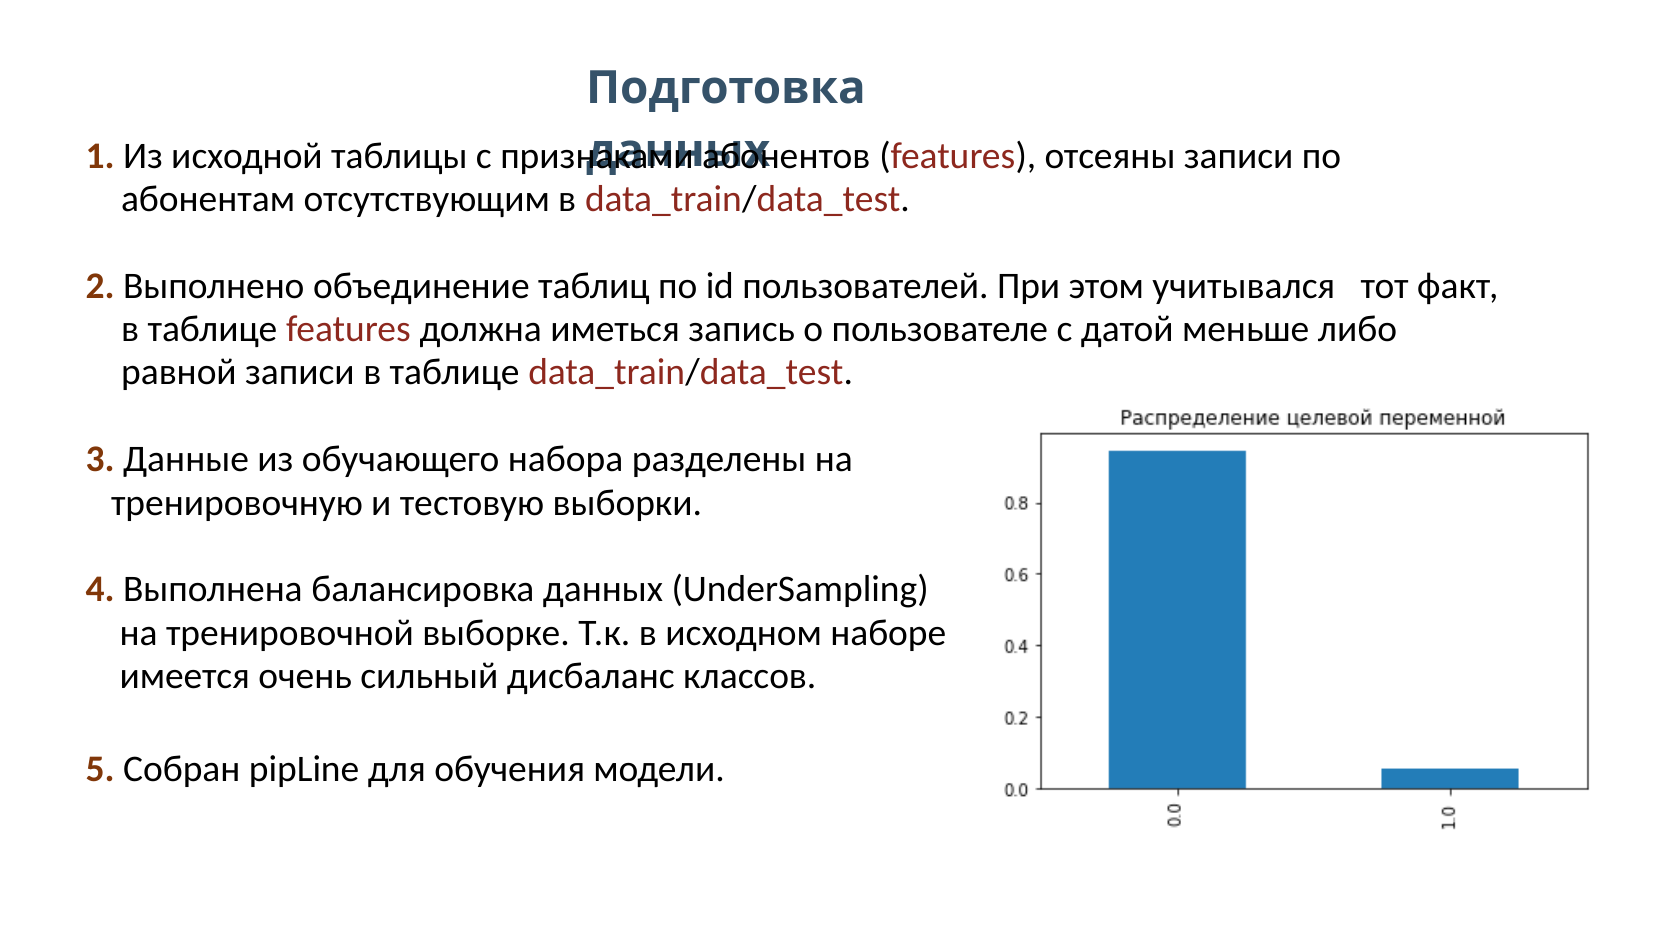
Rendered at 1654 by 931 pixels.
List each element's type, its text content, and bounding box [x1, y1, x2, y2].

text_box 1. Из исходной таблицы с признаками абонентов (features), отсеяны записи по абонентам отсутствующим в data_train/data_test. 2. Выполнено объединение таблиц по id пользователей. При этом учитывался тот факт, в таблице features должна иметься запись о пользователе с датой меньше либо равной записи в таблице data_train/data_test. 3. Данные из обучающего набора разделены на тренировочную и тестовую выборки. 4. Выполнена балансировка данных (UnderSampling) на тренировочной выборке. Т.к. в исходном наборе имеется очень сильный дисбаланс классов. 5. Собран pipLine для обучения модели. [70, 127, 1531, 931]
text_box Подготовка данных [571, 47, 1058, 127]
picture [1531, 399, 1594, 839]
